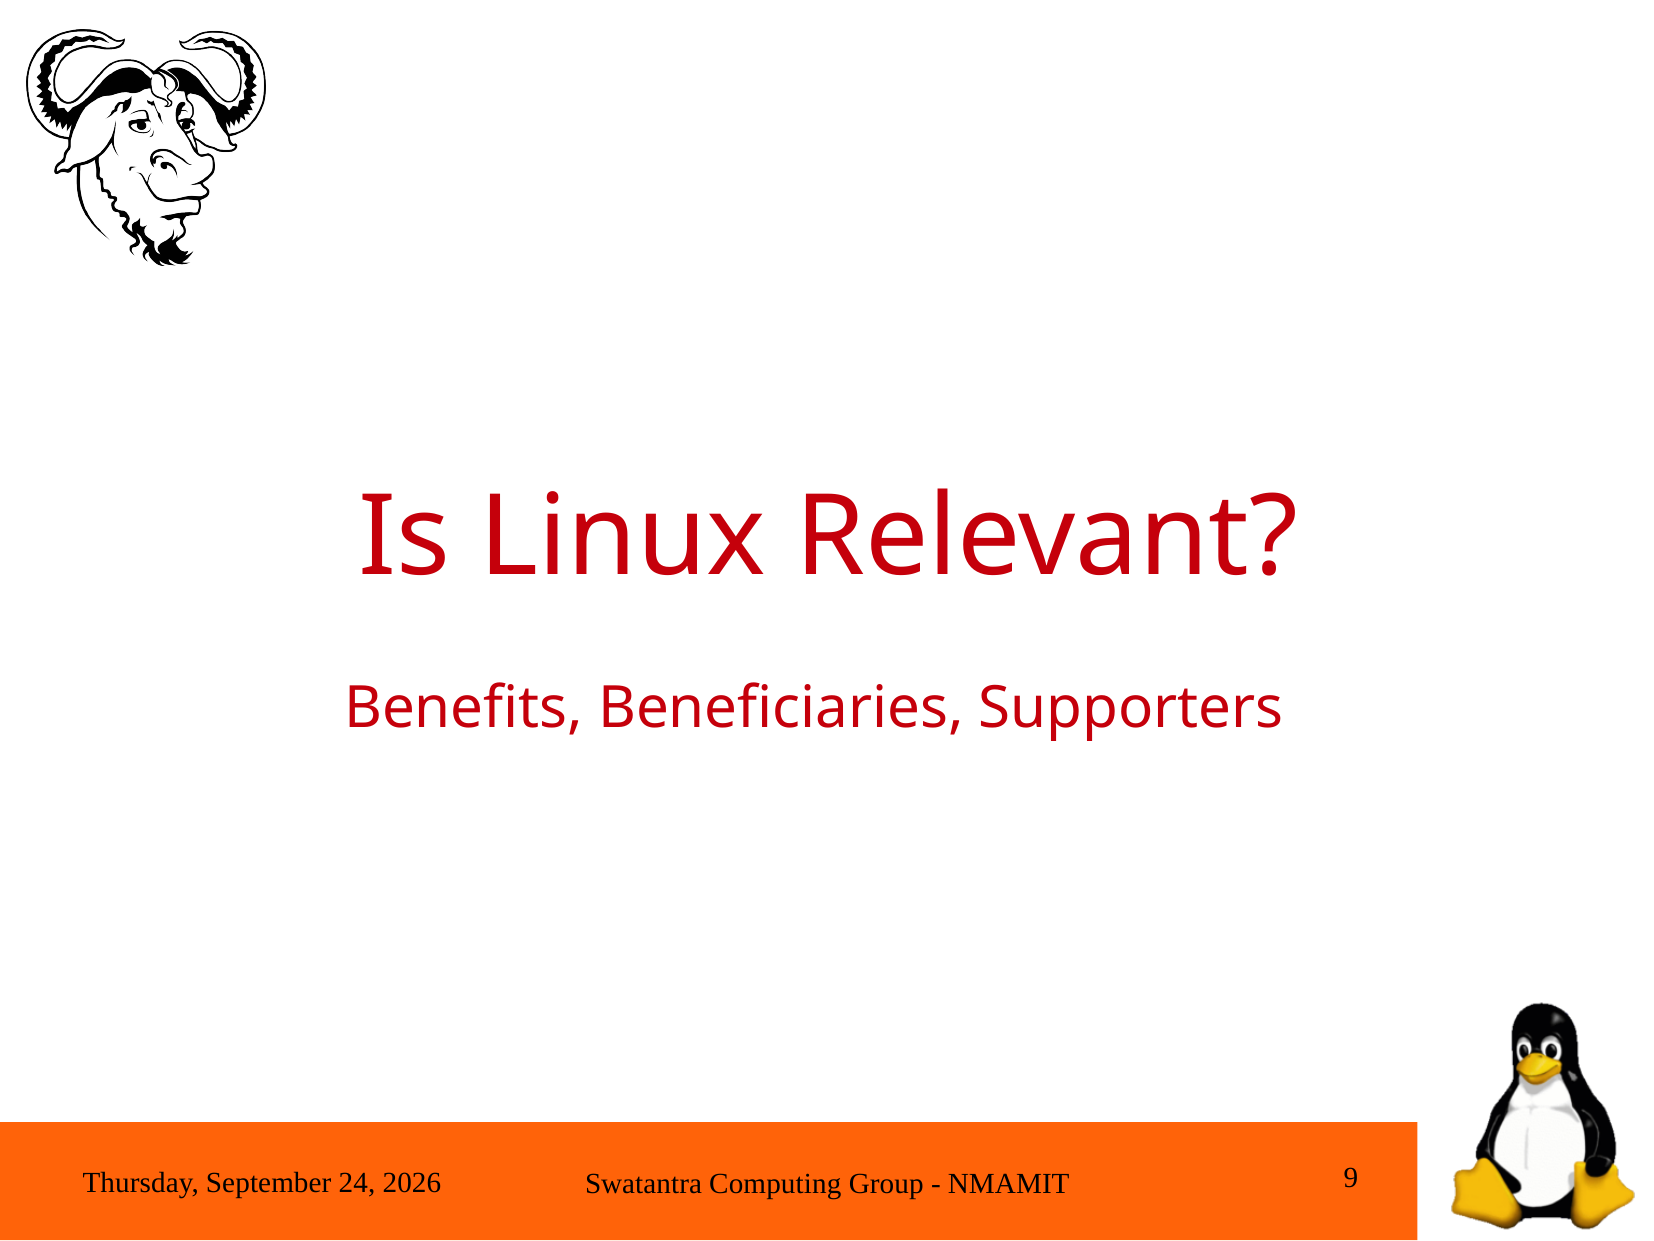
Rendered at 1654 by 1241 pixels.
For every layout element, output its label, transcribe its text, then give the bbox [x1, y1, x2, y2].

subtitle Is Linux Relevant? Benefits, Beneficiaries, Supporters [59, 269, 1598, 945]
picture [1446, 997, 1640, 1235]
picture [26, 29, 266, 266]
